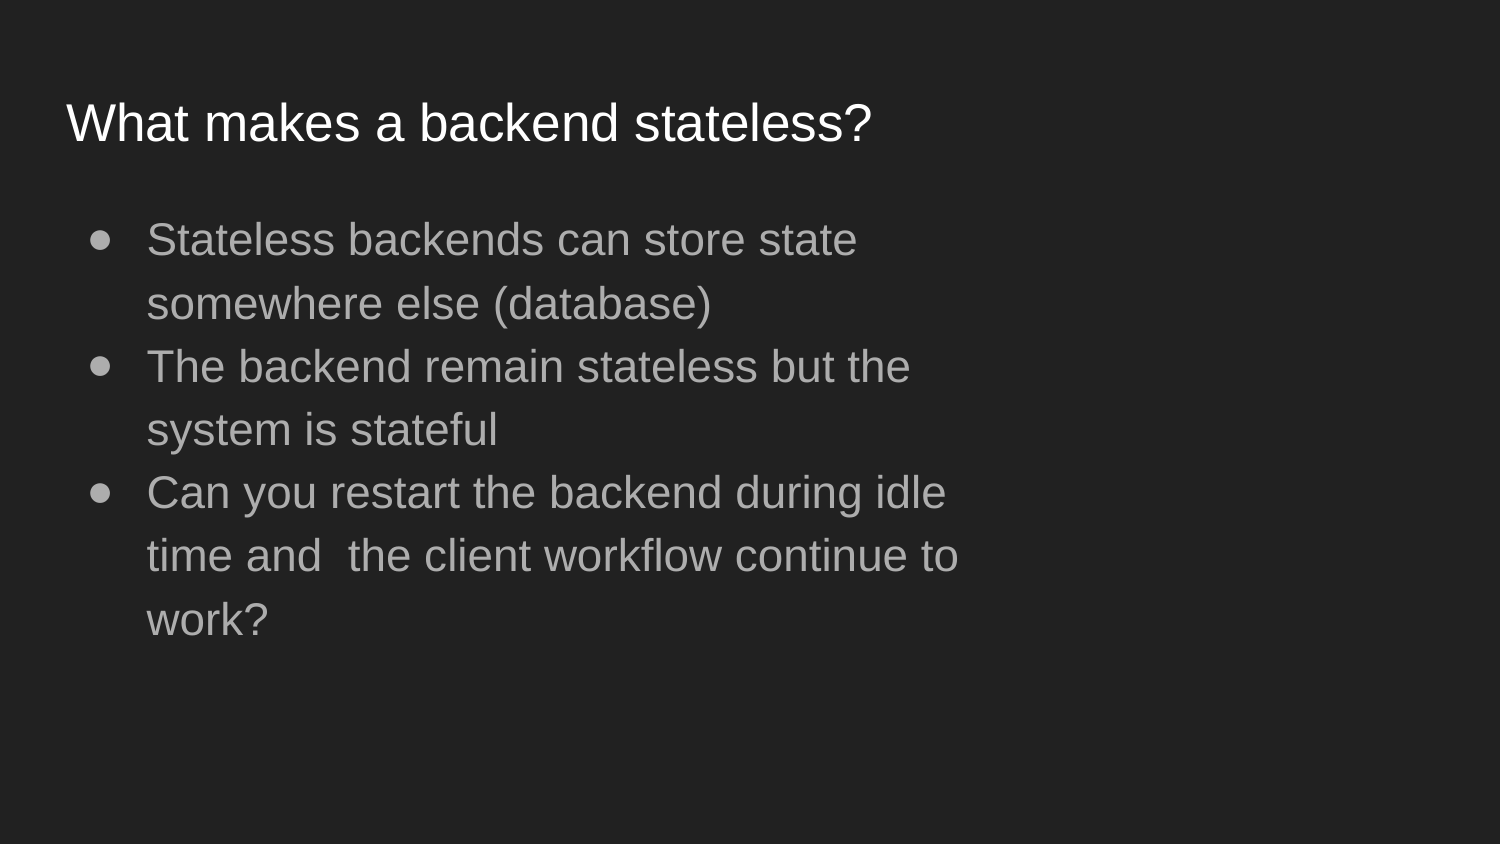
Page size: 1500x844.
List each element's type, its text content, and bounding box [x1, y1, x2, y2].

title What makes a backend stateless? [51, 72, 1449, 167]
list Stateless backends can store state somewhere else (database) The backend remain stateless but the system is stateful Can you restart the backend during idle time and the client workflow continue to work? [56, 186, 1057, 777]
